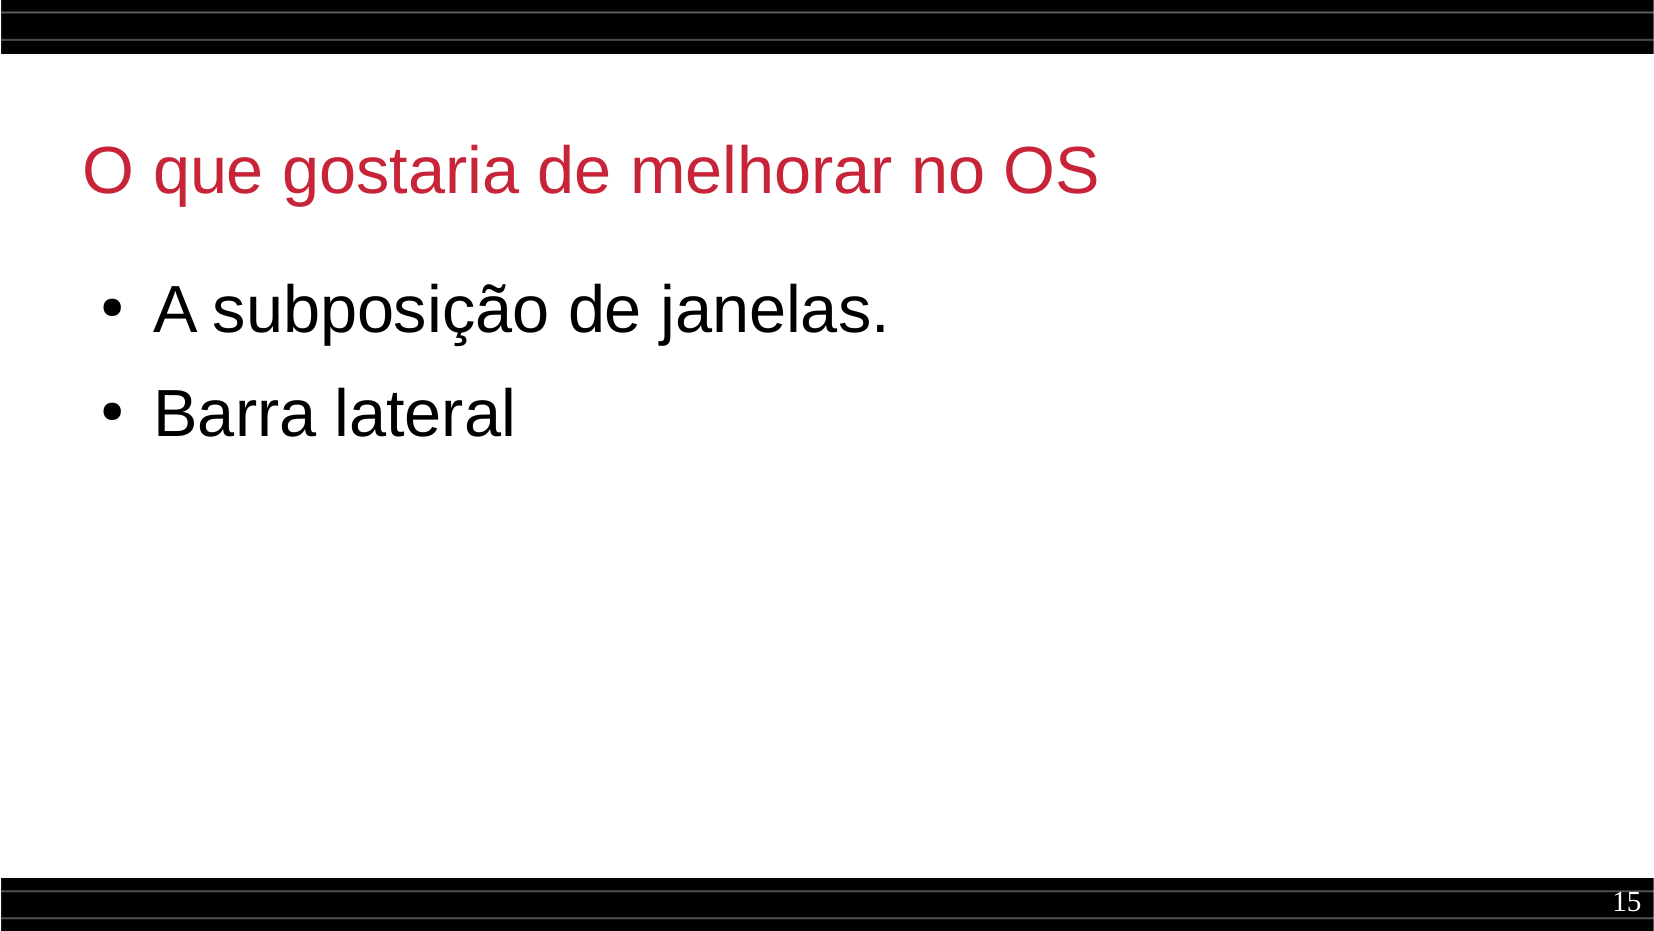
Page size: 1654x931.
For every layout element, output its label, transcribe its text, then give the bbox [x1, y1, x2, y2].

picture [1, 0, 1654, 54]
list A subposição de janelas. Barra lateral [82, 271, 1571, 758]
picture [1, 878, 1654, 931]
title O que gostaria de melhorar no OS [82, 92, 1571, 249]
